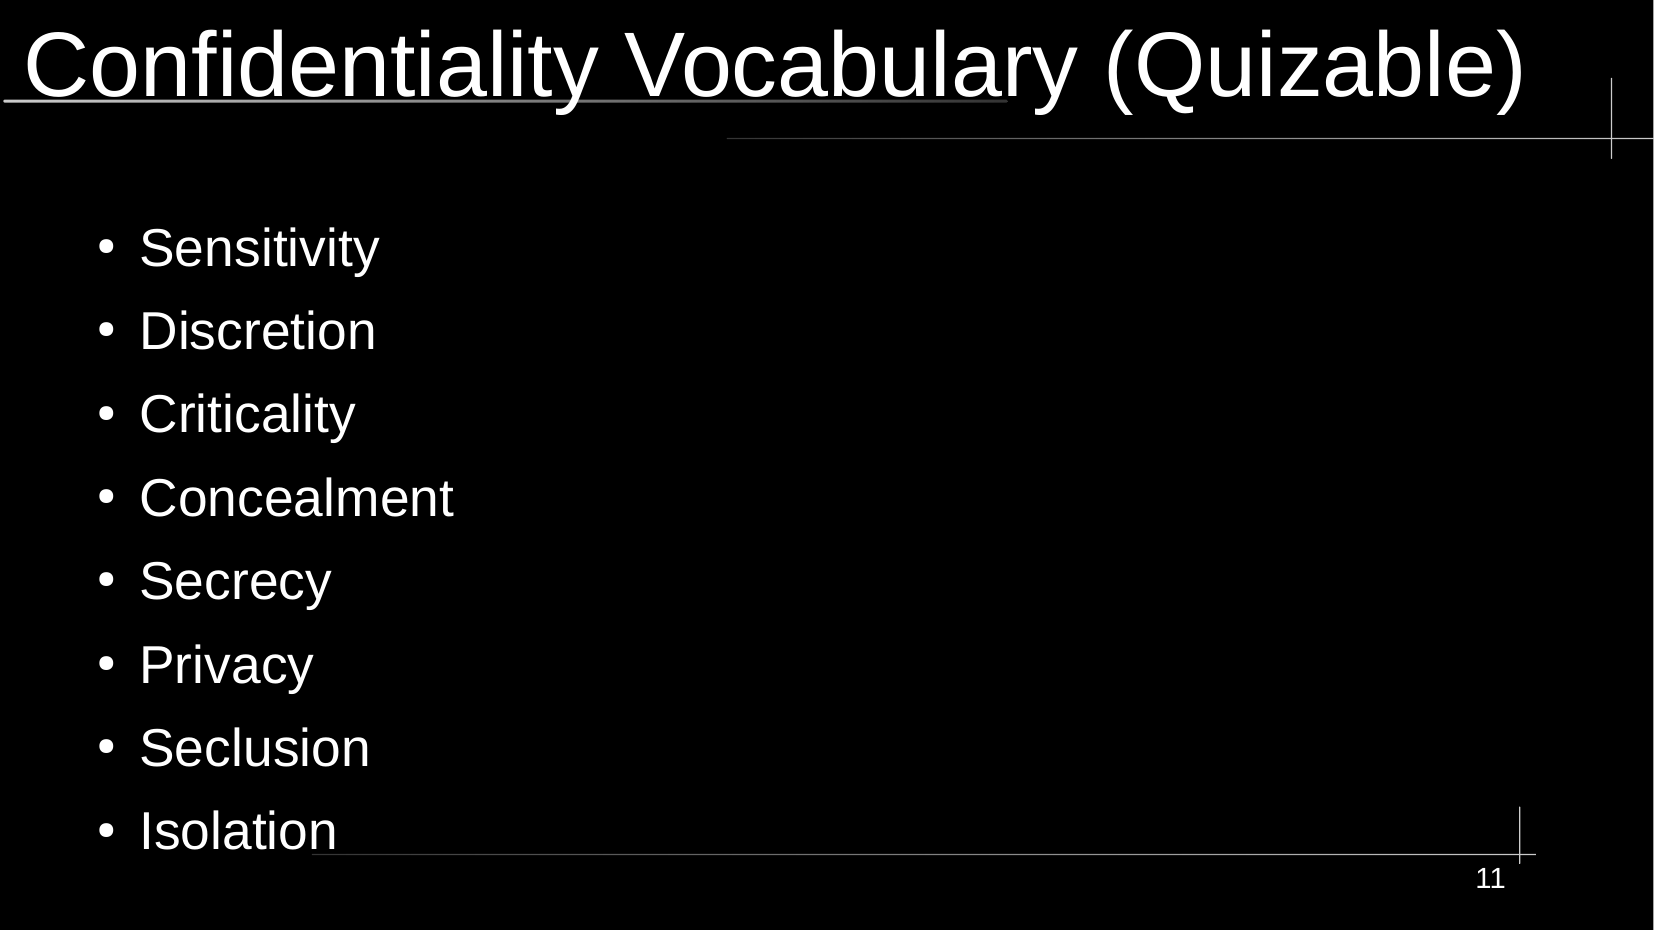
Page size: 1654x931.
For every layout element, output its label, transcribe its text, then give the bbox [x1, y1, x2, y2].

title Confidentiality Vocabulary (Quizable) [23, 11, 1589, 119]
list Sensitivity Discretion Criticality Concealment Secrecy Privacy Seclusion Isolation [82, 217, 1571, 863]
